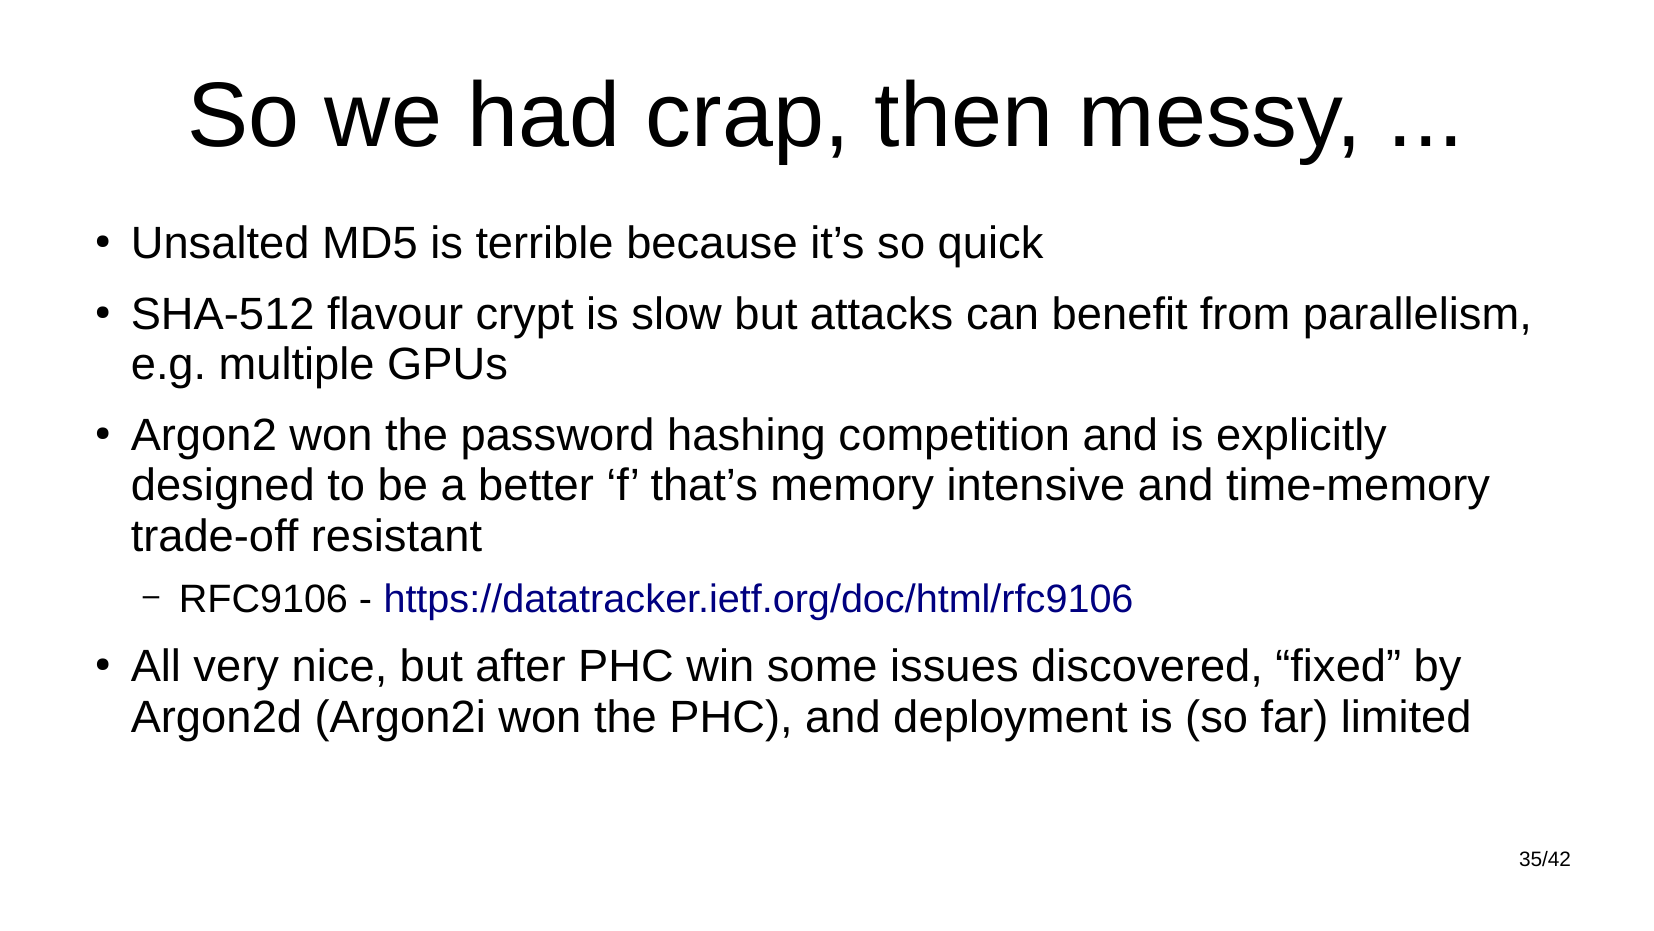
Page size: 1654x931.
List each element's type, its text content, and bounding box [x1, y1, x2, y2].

title So we had crap, then messy, ... [82, 37, 1571, 193]
list Unsalted MD5 is terrible because it’s so quick SHA-512 flavour crypt is slow but attacks can benefit from parallelism, e.g. multiple GPUs Argon2 won the password hashing competition and is explicitly designed to be a better ‘f’ that’s memory intensive and time-memory trade-off resistant RFC9106 - https://datatracker.ietf.org/doc/html/rfc9106 All very nice, but after PHC win some issues discovered, “fixed” by Argon2d (Argon2i won the PHC), and deployment is (so far) limited [82, 217, 1571, 758]
